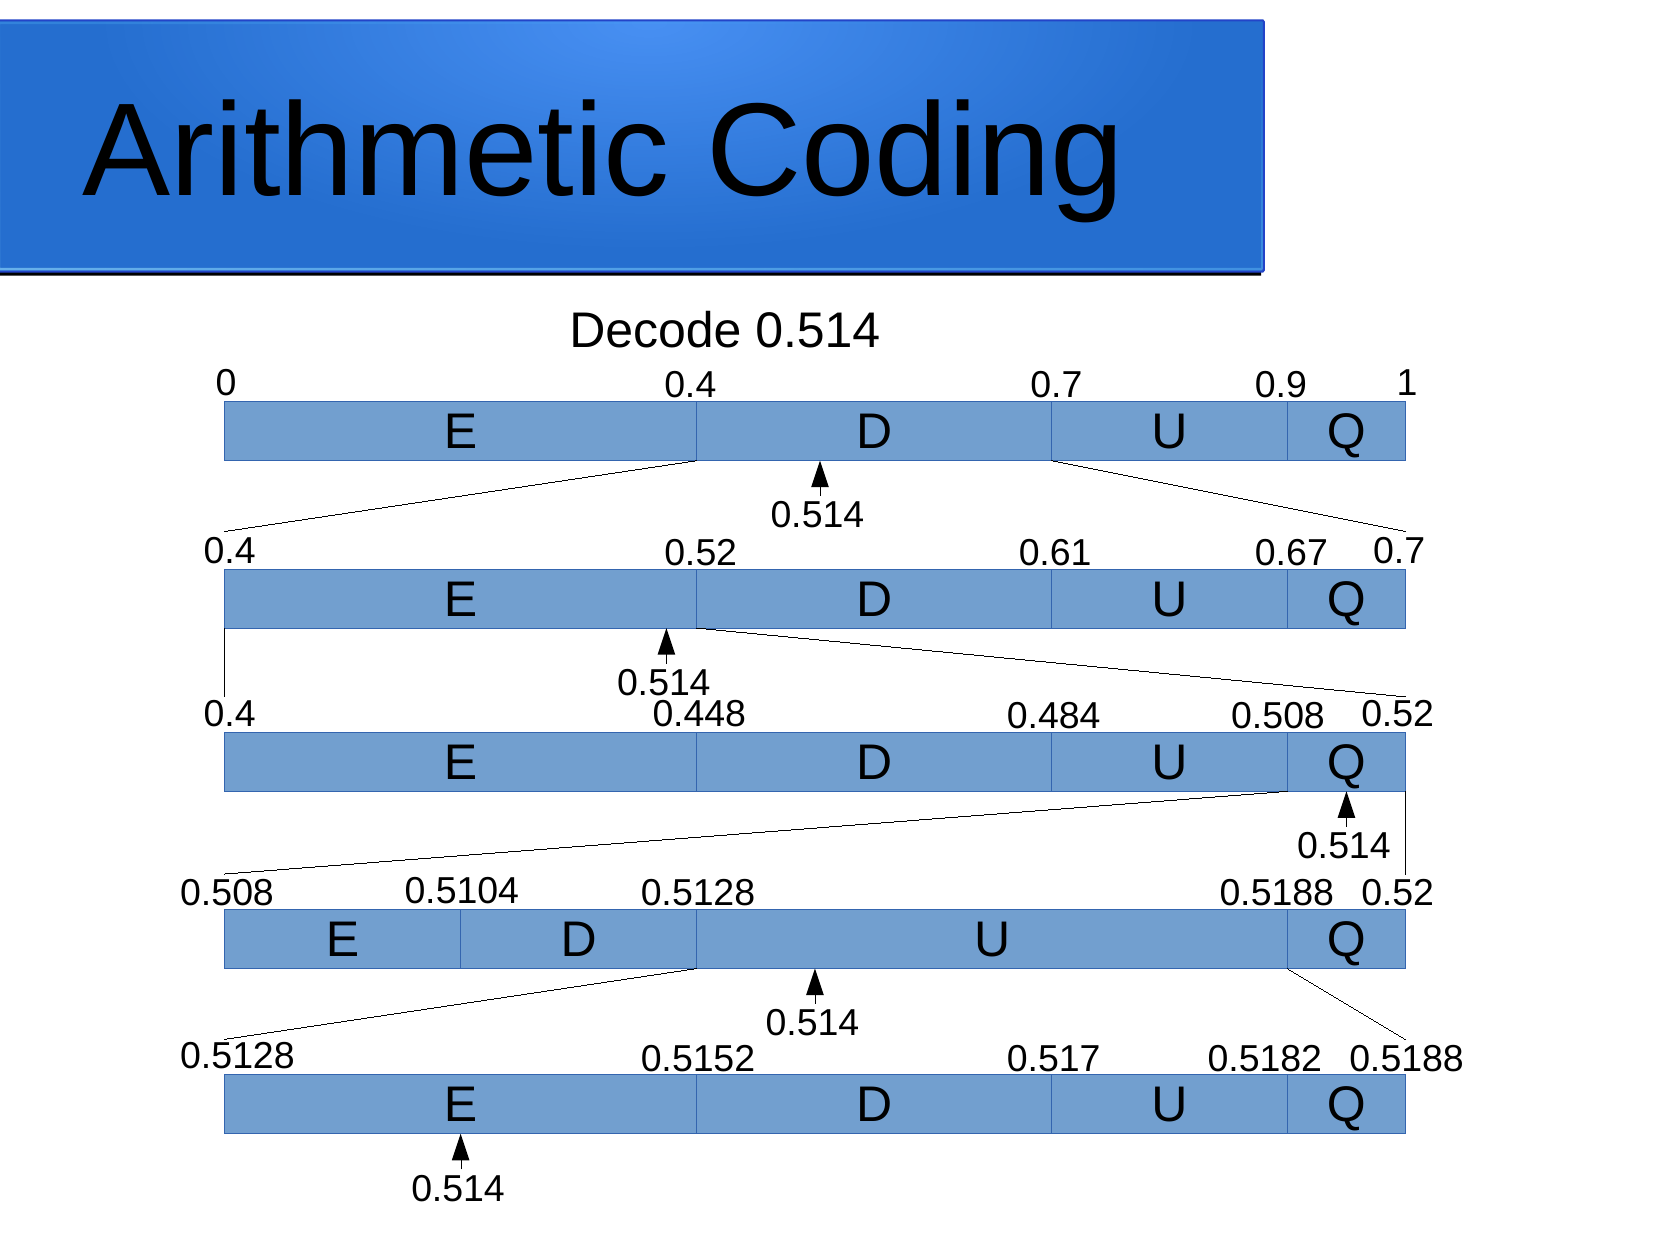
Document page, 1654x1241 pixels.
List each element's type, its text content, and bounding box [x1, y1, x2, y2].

text_box 0.5104 [389, 862, 544, 920]
text_box 0.514 [750, 994, 875, 1052]
text_box 0.5188 [1334, 1029, 1489, 1087]
text_box Q [1287, 401, 1406, 461]
text_box D [696, 1074, 1051, 1134]
text_box 0.4 [188, 521, 272, 579]
text_box D [696, 401, 1051, 461]
text_box 0.5188 [1204, 864, 1346, 922]
text_box Decode 0.514 [554, 295, 896, 367]
text_box Q [1287, 742, 1406, 792]
text_box 0.61 [1003, 524, 1111, 581]
text_box Q [1333, 925, 1358, 953]
text_box 0.5128 [165, 1027, 319, 1085]
text_box U [1051, 732, 1287, 792]
text_box 0.9 [1240, 356, 1323, 414]
text_box Q [1333, 585, 1358, 613]
text_box 0.514 [755, 486, 880, 544]
text_box 0.517 [992, 1029, 1123, 1087]
text_box 0 [200, 354, 249, 412]
text_box 0.4 [649, 367, 733, 414]
text_box 0.448 [637, 685, 768, 742]
text_box U [696, 909, 1287, 969]
text_box 0.7 [1015, 356, 1099, 414]
text_box Q [1287, 1087, 1406, 1134]
text_box 0.67 [1240, 524, 1347, 581]
text_box 0.5128 [625, 864, 780, 922]
text_box 0.7 [1358, 521, 1441, 579]
text_box E [224, 909, 460, 969]
text_box 0.4 [188, 685, 272, 742]
text_box Q [1287, 922, 1406, 969]
text_box 0.508 [1216, 687, 1347, 745]
text_box 0.484 [992, 687, 1123, 745]
text_box E [224, 401, 696, 461]
text_box U [1051, 1074, 1287, 1134]
text_box E [224, 732, 696, 792]
text_box 0.508 [165, 864, 296, 922]
text_box 0.5152 [625, 1029, 780, 1087]
text_box Q [1333, 1090, 1358, 1118]
text_box D [696, 732, 1051, 792]
text_box 0.52 [1346, 685, 1453, 742]
text_box 0.52 [1346, 864, 1453, 922]
text_box U [1051, 401, 1287, 461]
text_box Q [1287, 569, 1406, 629]
text_box 1 [1381, 354, 1430, 412]
text_box D [696, 569, 1051, 629]
text_box U [1051, 569, 1287, 629]
text_box Q [1333, 748, 1358, 776]
text_box 0.514 [602, 653, 726, 711]
text_box D [460, 909, 696, 969]
title Arithmetic Coding [82, 47, 1235, 252]
text_box E [224, 1074, 696, 1134]
text_box E [224, 569, 696, 629]
text_box 0.514 [396, 1159, 520, 1217]
text_box 0.514 [1282, 817, 1406, 875]
text_box 0.5182 [1192, 1029, 1334, 1087]
text_box 0.52 [649, 524, 756, 581]
